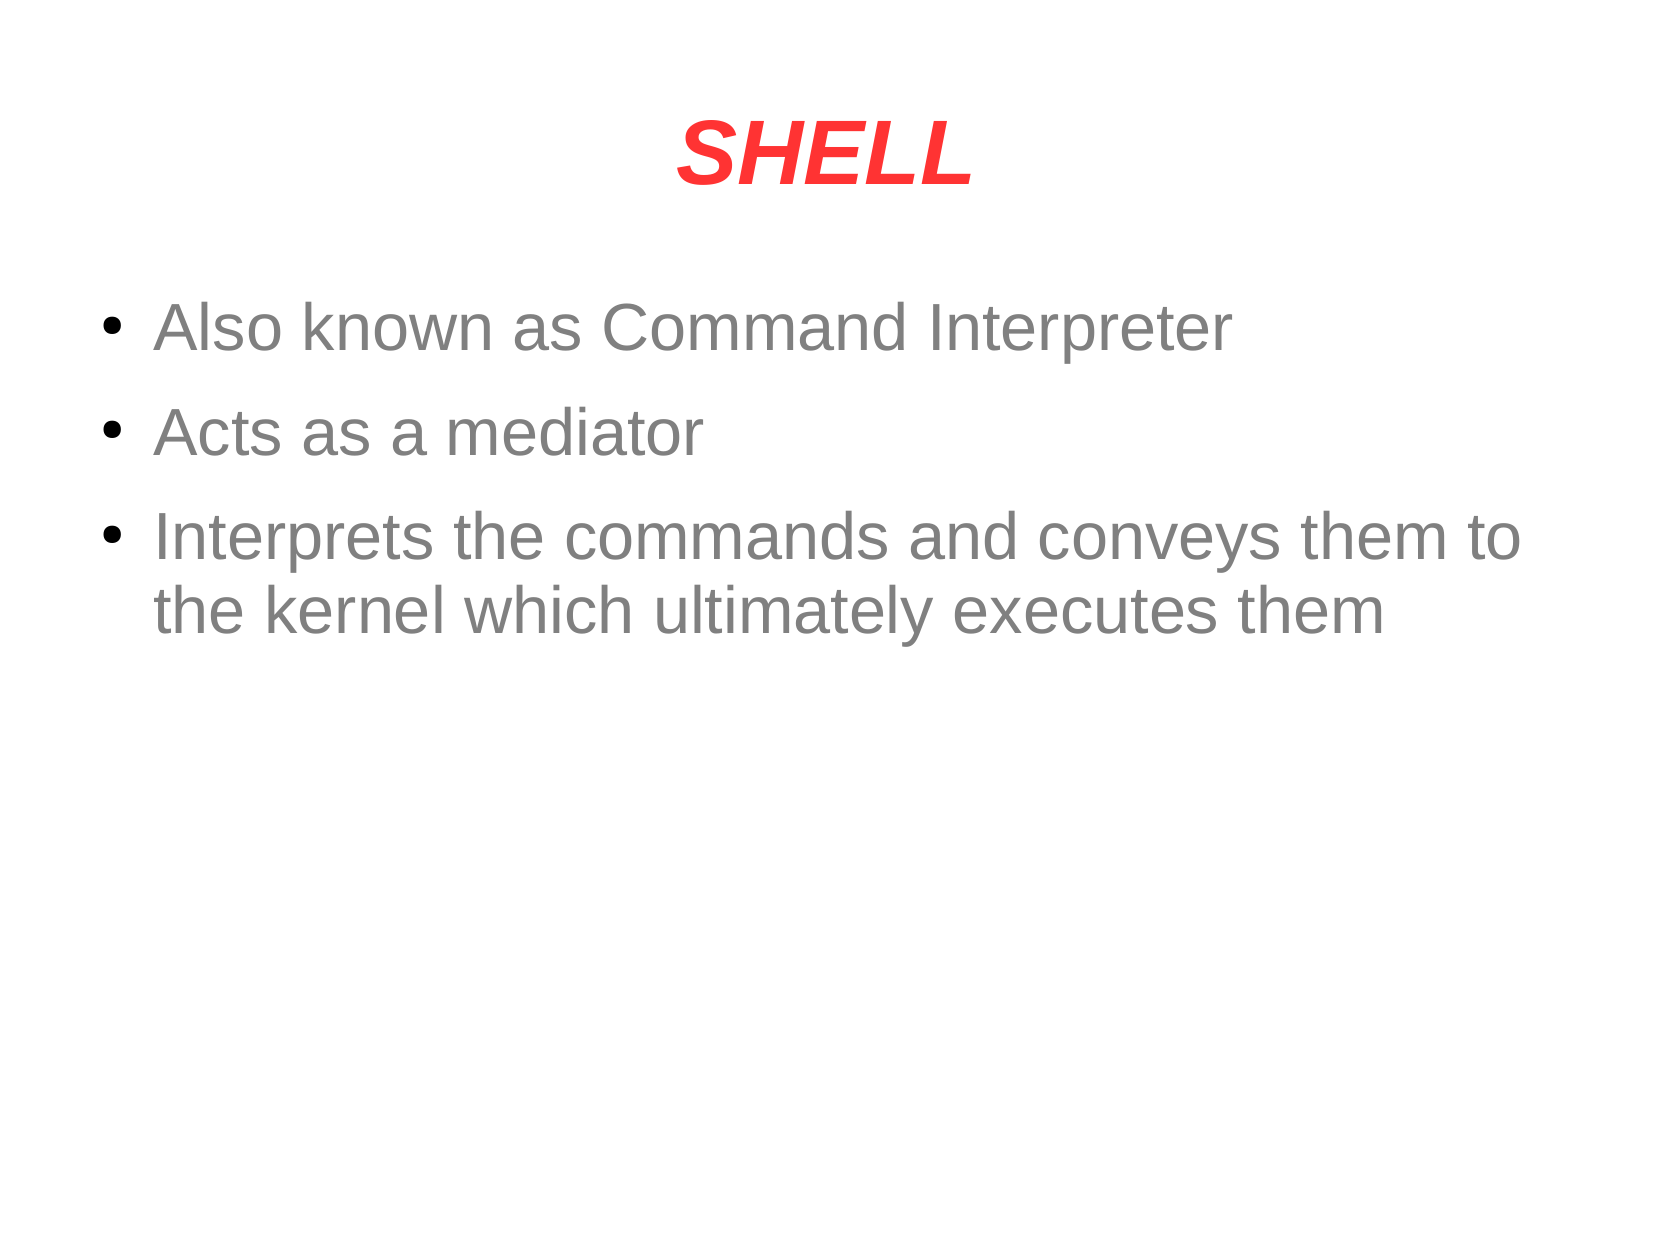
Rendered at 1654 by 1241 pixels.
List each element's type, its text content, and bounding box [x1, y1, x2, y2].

title SHELL [82, 49, 1571, 257]
list Also known as Command Interpreter Acts as a mediator Interprets the commands and conveys them to the kernel which ultimately executes them [82, 290, 1571, 1010]
